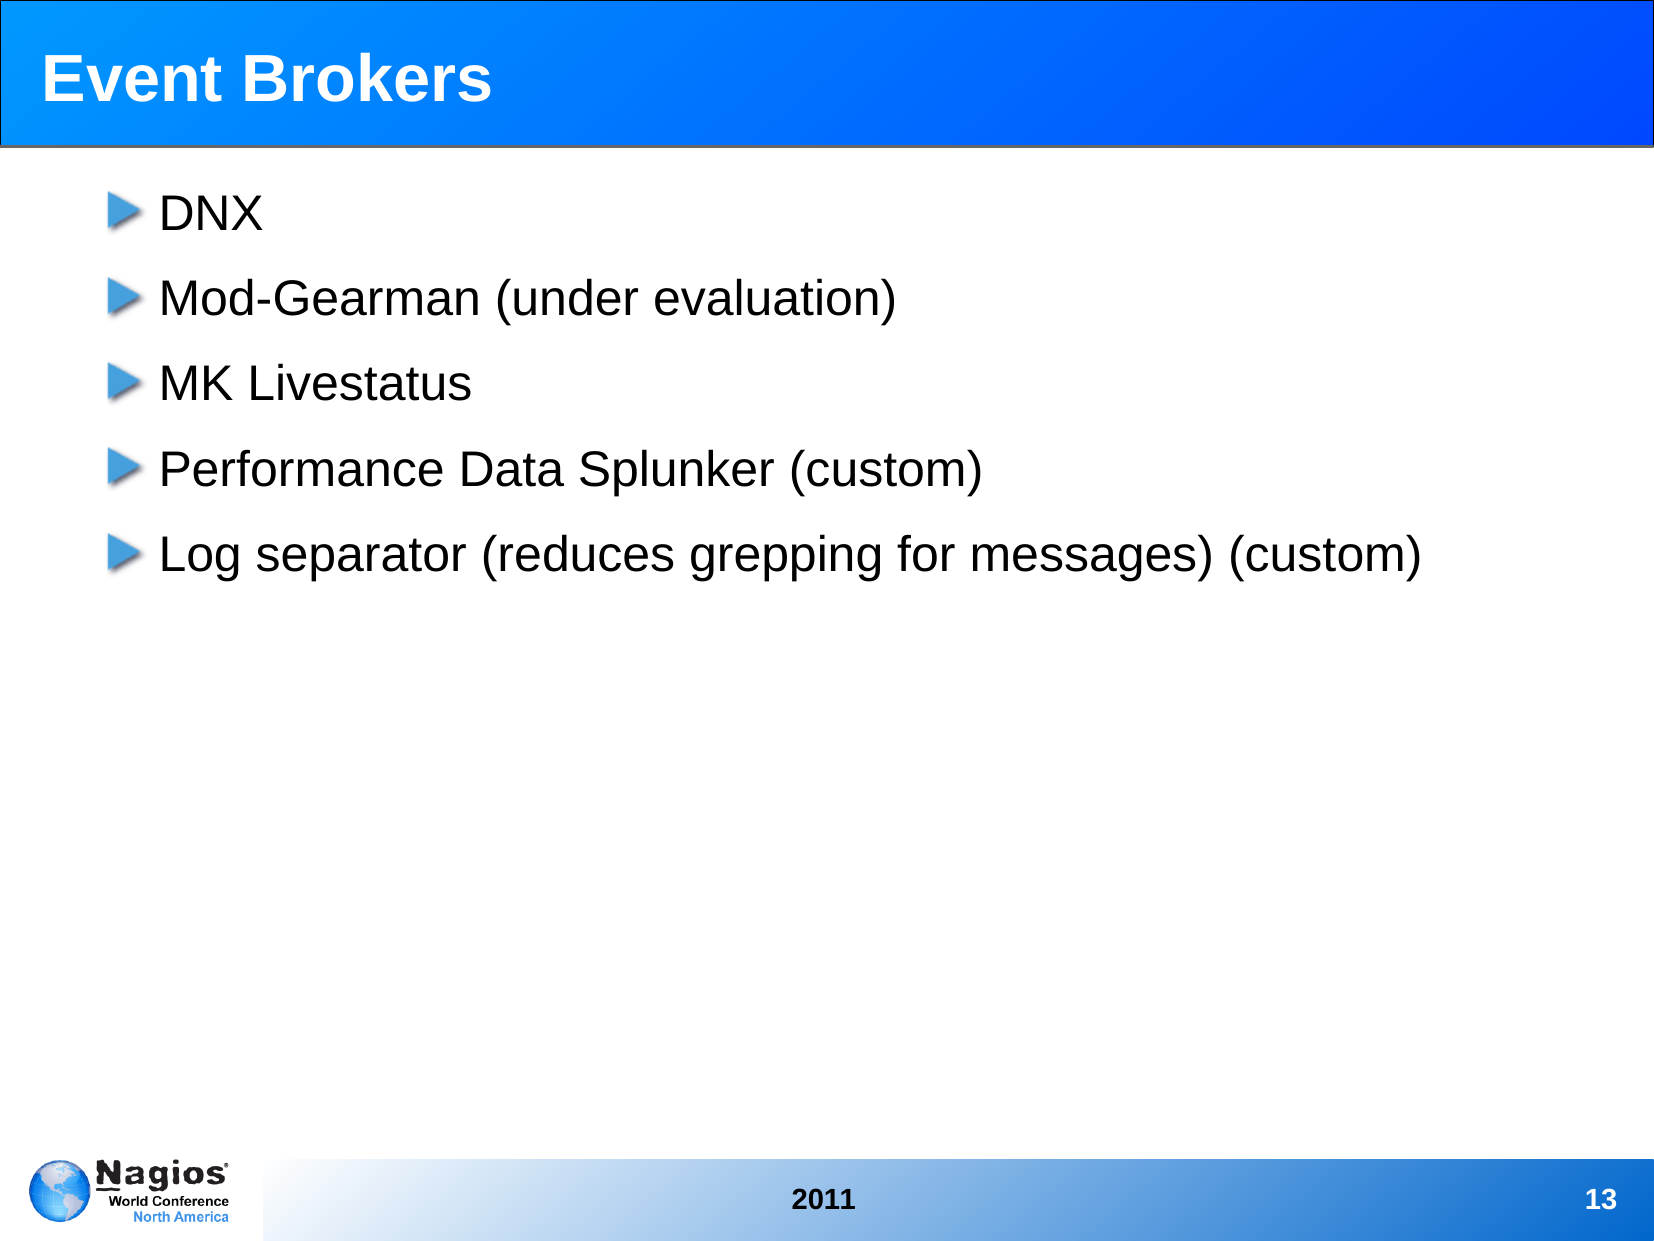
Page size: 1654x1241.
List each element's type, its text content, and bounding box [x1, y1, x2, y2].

picture [29, 1159, 229, 1235]
title Event Brokers [41, 29, 1248, 127]
list DNX Mod-Gearman (under evaluation) MK Livestatus Performance Data Splunker (custom) Log separator (reduces grepping for messages) (custom) [87, 185, 1628, 1081]
